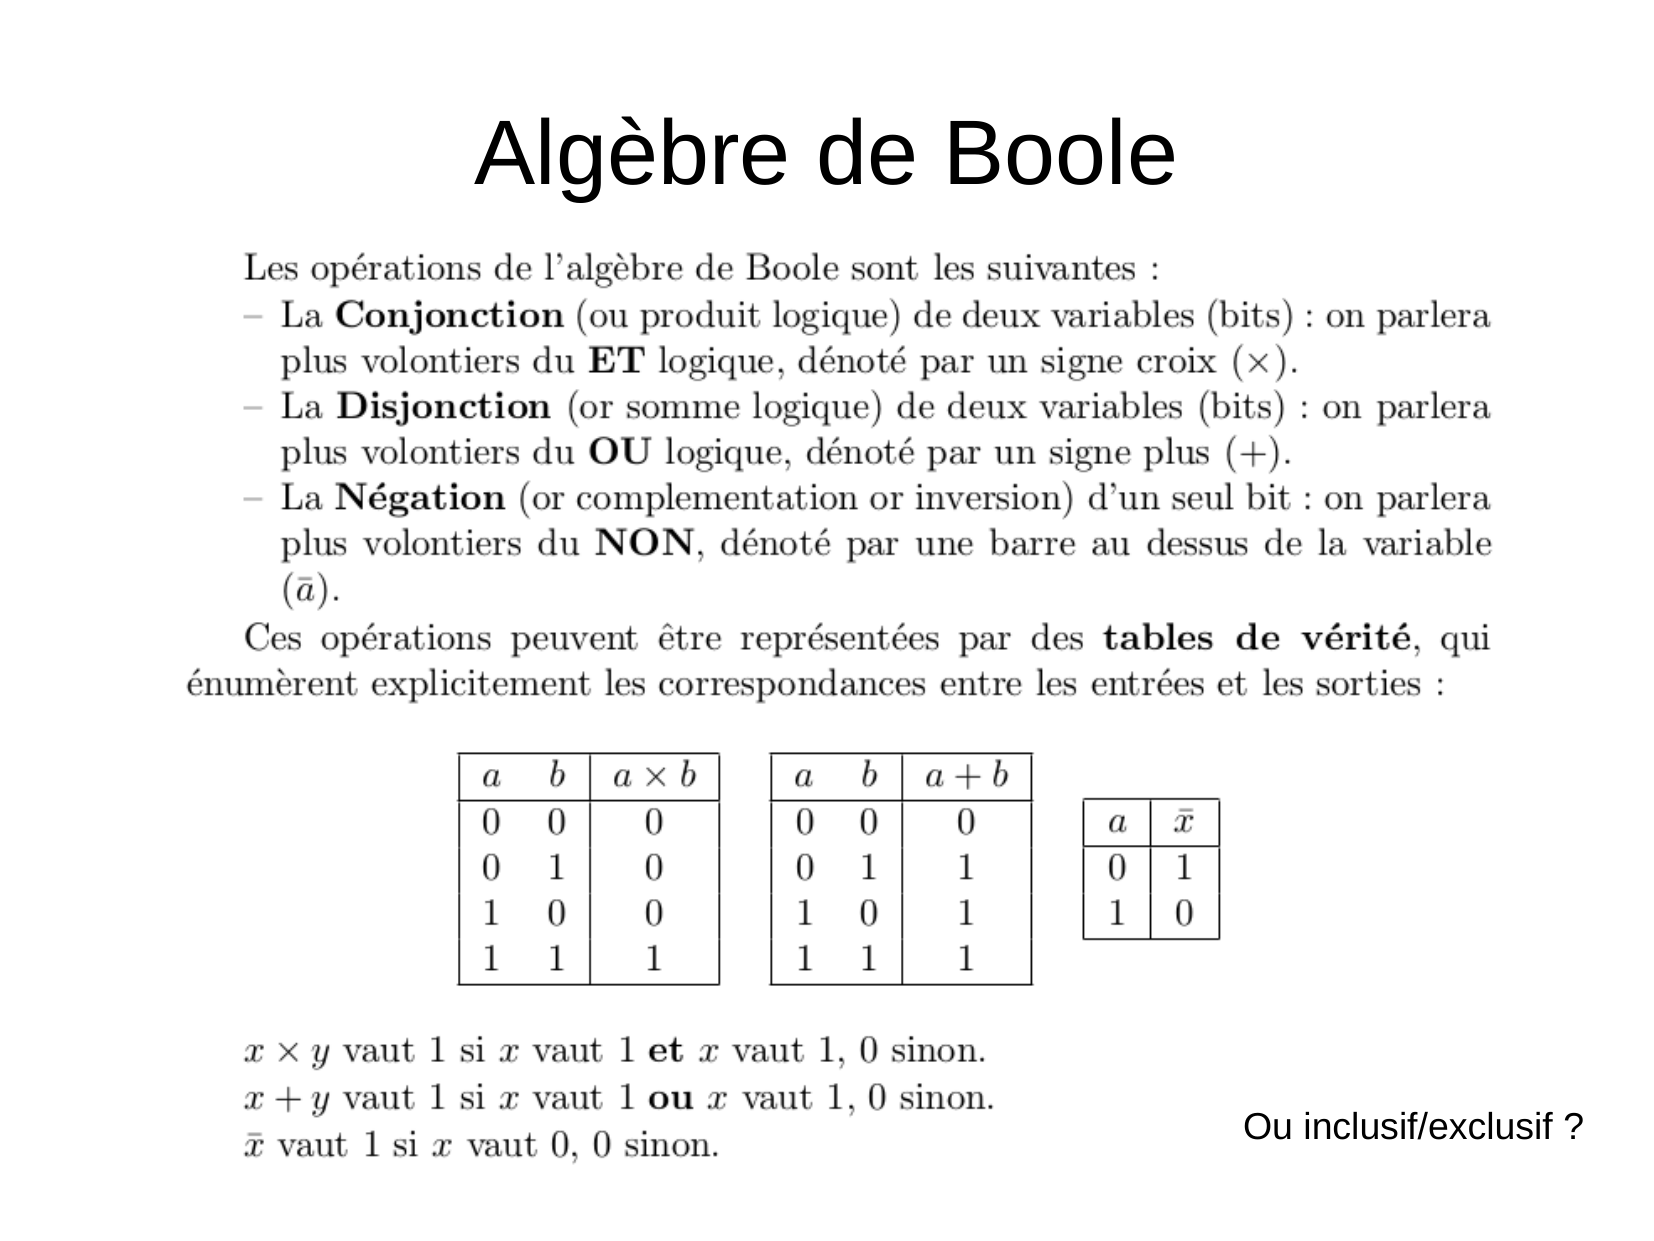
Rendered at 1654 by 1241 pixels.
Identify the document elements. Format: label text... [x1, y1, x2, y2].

picture [165, 236, 1583, 1170]
title Algèbre de Boole [82, 49, 1571, 257]
text_box Ou inclusif/exclusif ? [1228, 1098, 1600, 1156]
